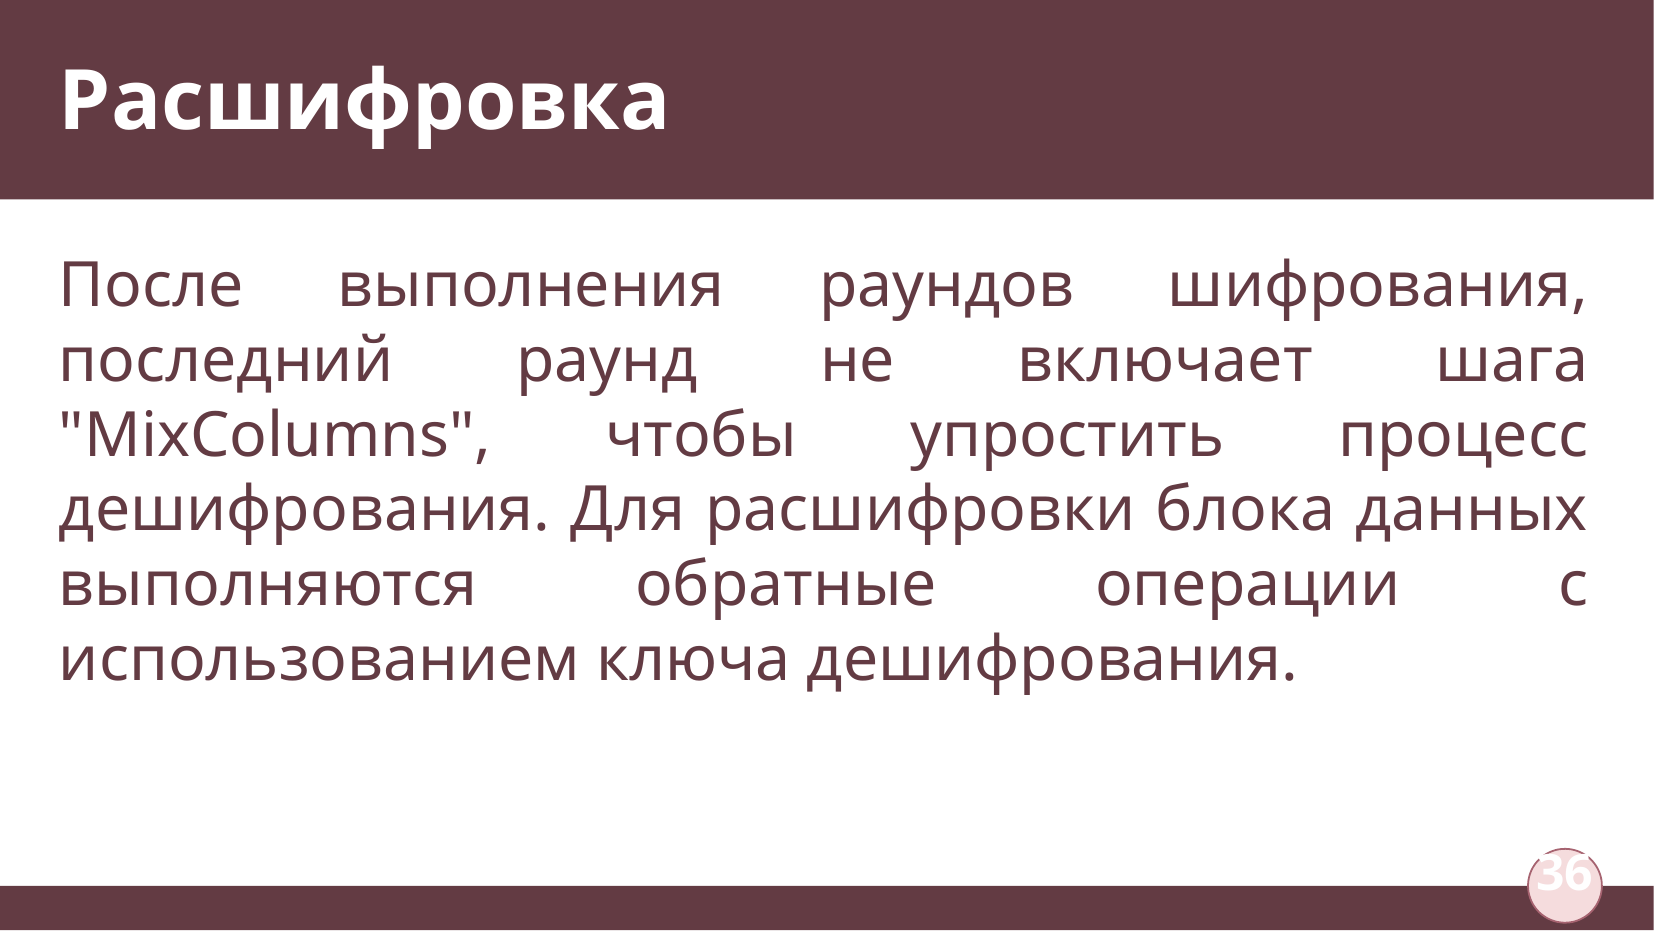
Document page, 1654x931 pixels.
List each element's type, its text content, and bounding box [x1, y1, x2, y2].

list После выполнения раундов шифрования, последний раунд не включает шага "MixColumns", чтобы упростить процесс дешифрования. Для расшифровки блока данных выполняются обратные операции с использованием ключа дешифрования. [59, 243, 1595, 769]
title Расшифровка [59, 37, 1595, 155]
